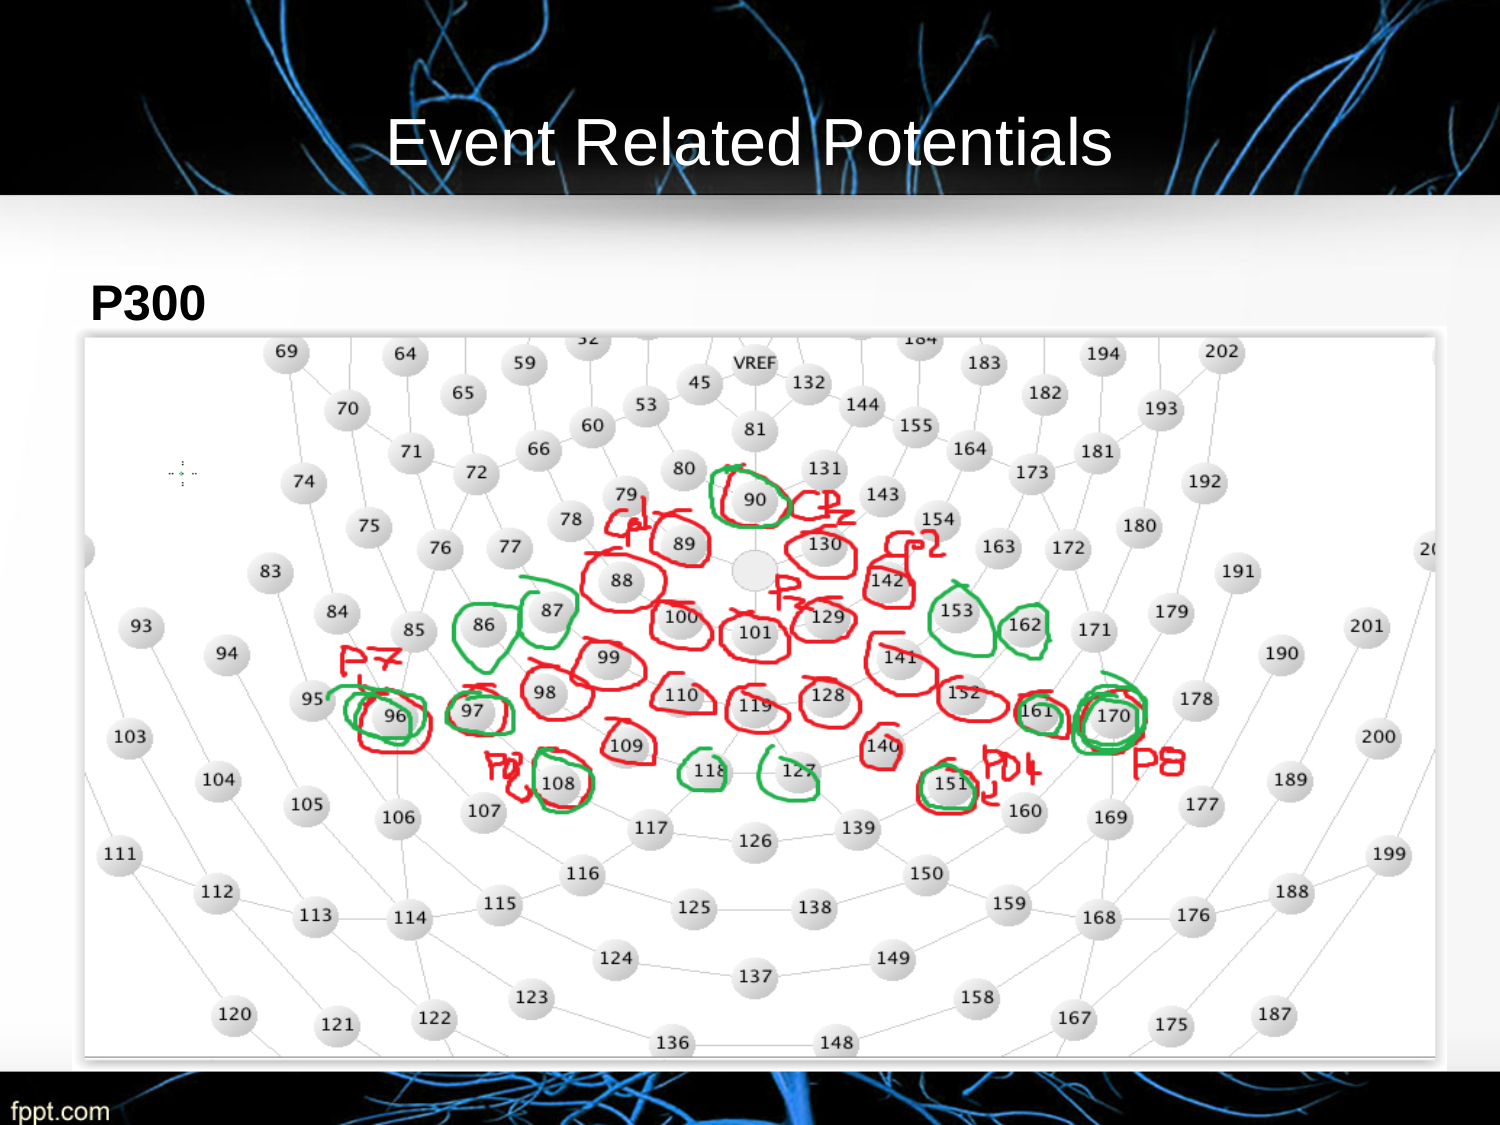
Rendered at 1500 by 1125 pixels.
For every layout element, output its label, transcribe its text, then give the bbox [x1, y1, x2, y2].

title Event Related Potentials [75, 45, 1425, 233]
picture [0, 0, 1500, 1125]
list P300 [75, 262, 1425, 326]
